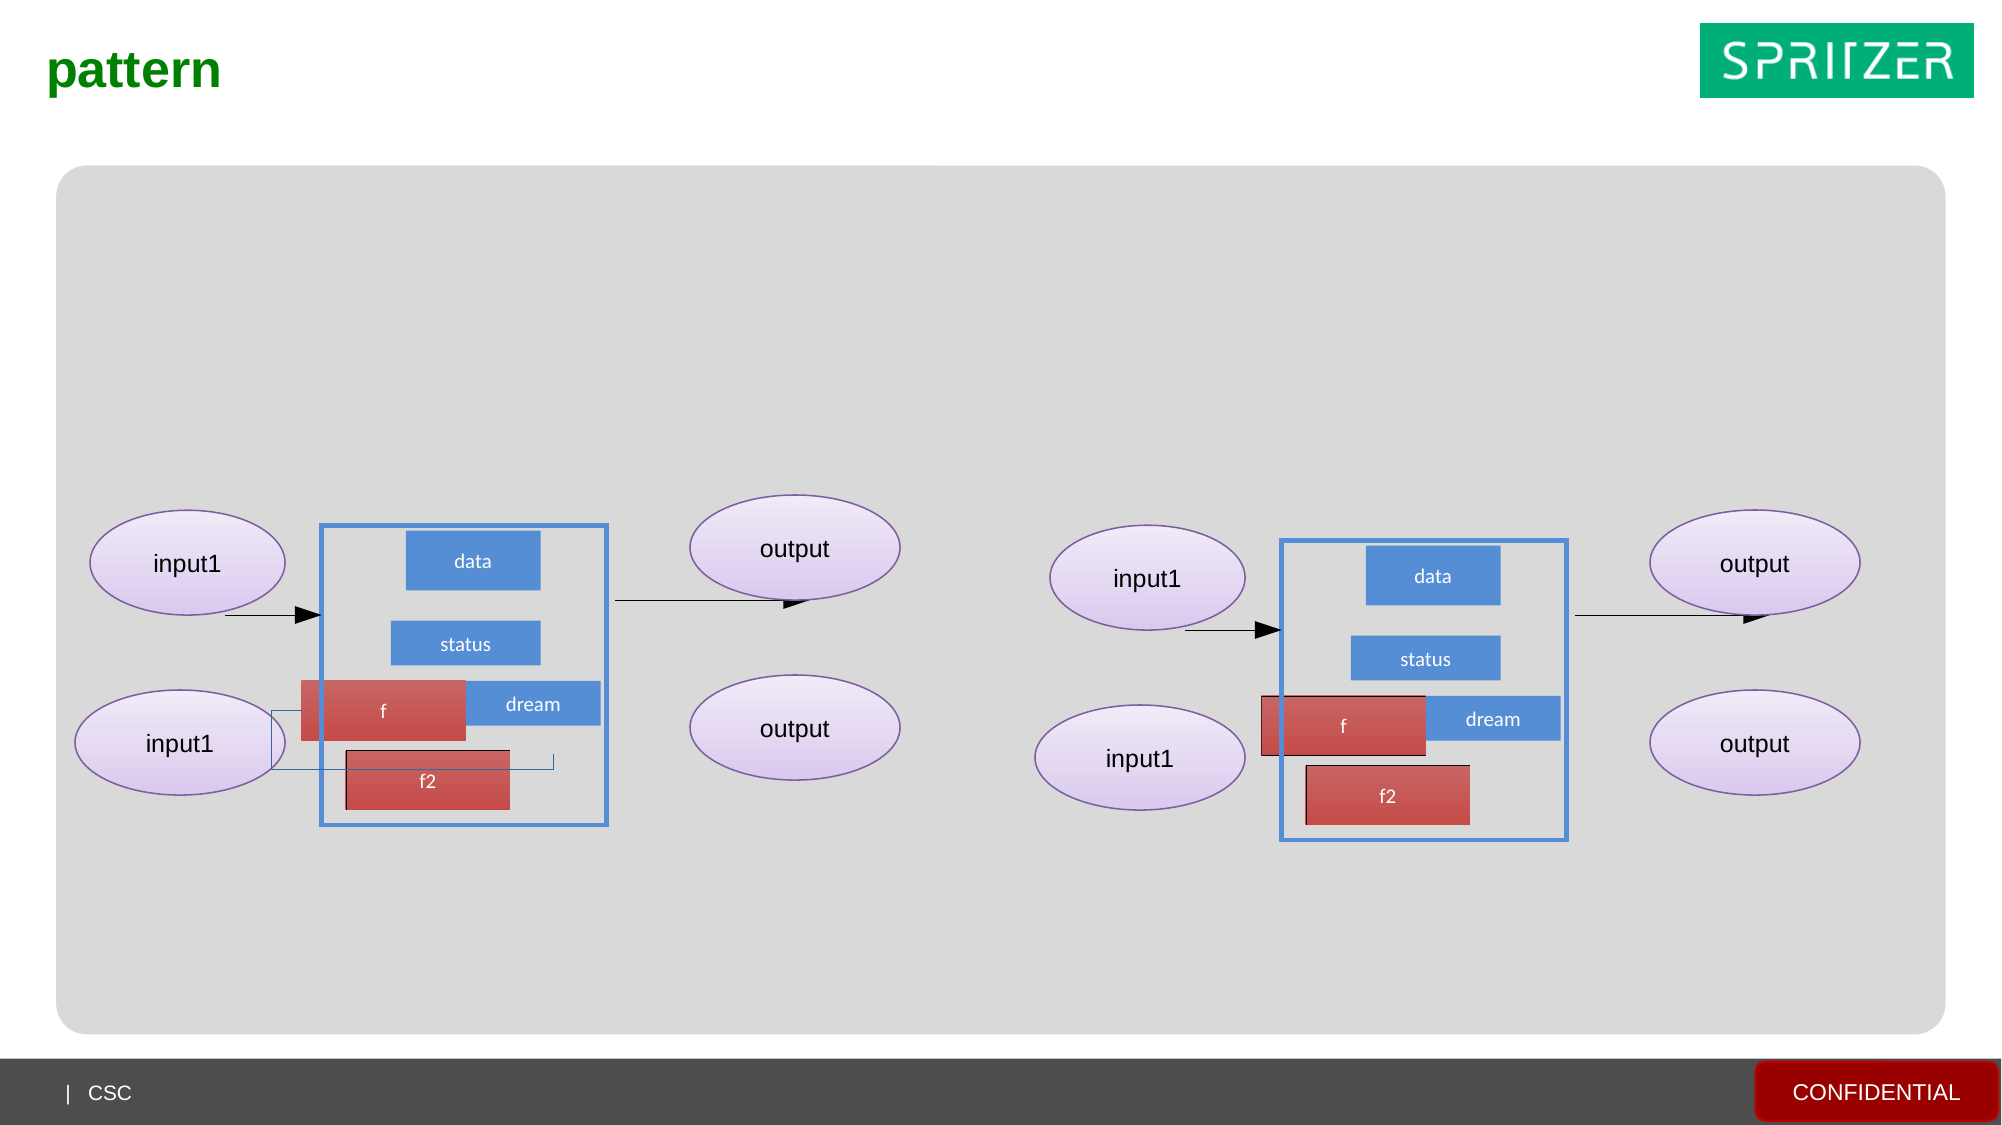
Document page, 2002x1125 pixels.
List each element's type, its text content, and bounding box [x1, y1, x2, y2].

text_box status [1350, 635, 1501, 681]
text_box input1 [1035, 705, 1246, 811]
text_box output [1650, 690, 1861, 796]
text_box f [324, 680, 466, 741]
text_box input1 [90, 510, 286, 616]
text_box output [1650, 510, 1861, 616]
text_box f [1284, 695, 1426, 756]
text_box output [690, 675, 901, 781]
text_box f2 [1305, 765, 1470, 825]
text_box pattern [45, 27, 1955, 99]
text_box f [301, 680, 319, 741]
text_box output [690, 495, 901, 601]
text_box input1 [272, 717, 286, 768]
text_box data [1365, 545, 1501, 606]
text_box data [405, 530, 541, 591]
text_box f2 [345, 770, 510, 810]
text_box input1 [75, 690, 271, 796]
text_box status [390, 620, 541, 666]
text_box dream [465, 680, 601, 726]
text_box f [1261, 695, 1279, 756]
picture [1700, 23, 1974, 98]
text_box input1 [1050, 525, 1246, 631]
text_box f2 [345, 750, 510, 769]
text_box dream [1425, 695, 1561, 741]
